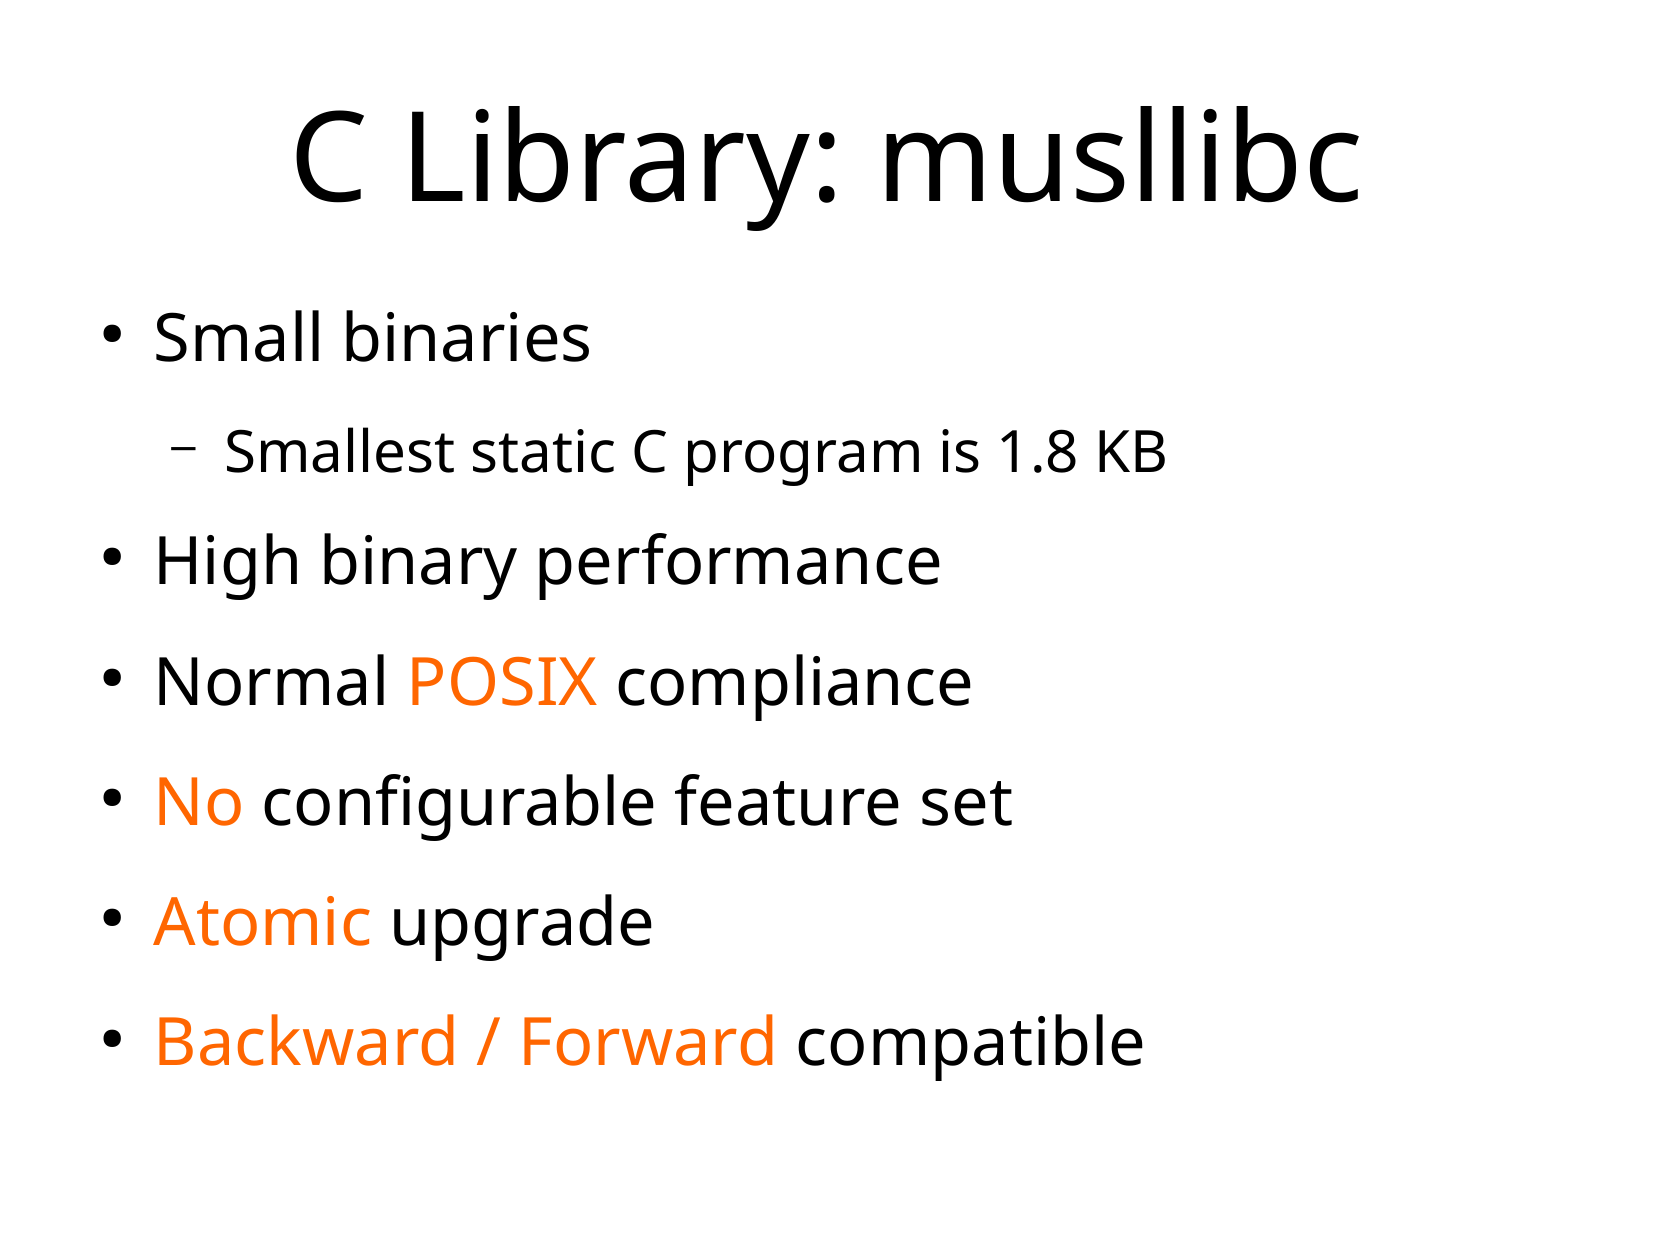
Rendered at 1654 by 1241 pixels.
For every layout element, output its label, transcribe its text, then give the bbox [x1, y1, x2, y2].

list Small binaries Smallest static C program is 1.8 KB High binary performance Normal POSIX compliance No configurable feature set Atomic upgrade Backward / Forward compatible [82, 290, 1571, 1156]
title C Library: musllibc [82, 49, 1571, 257]
